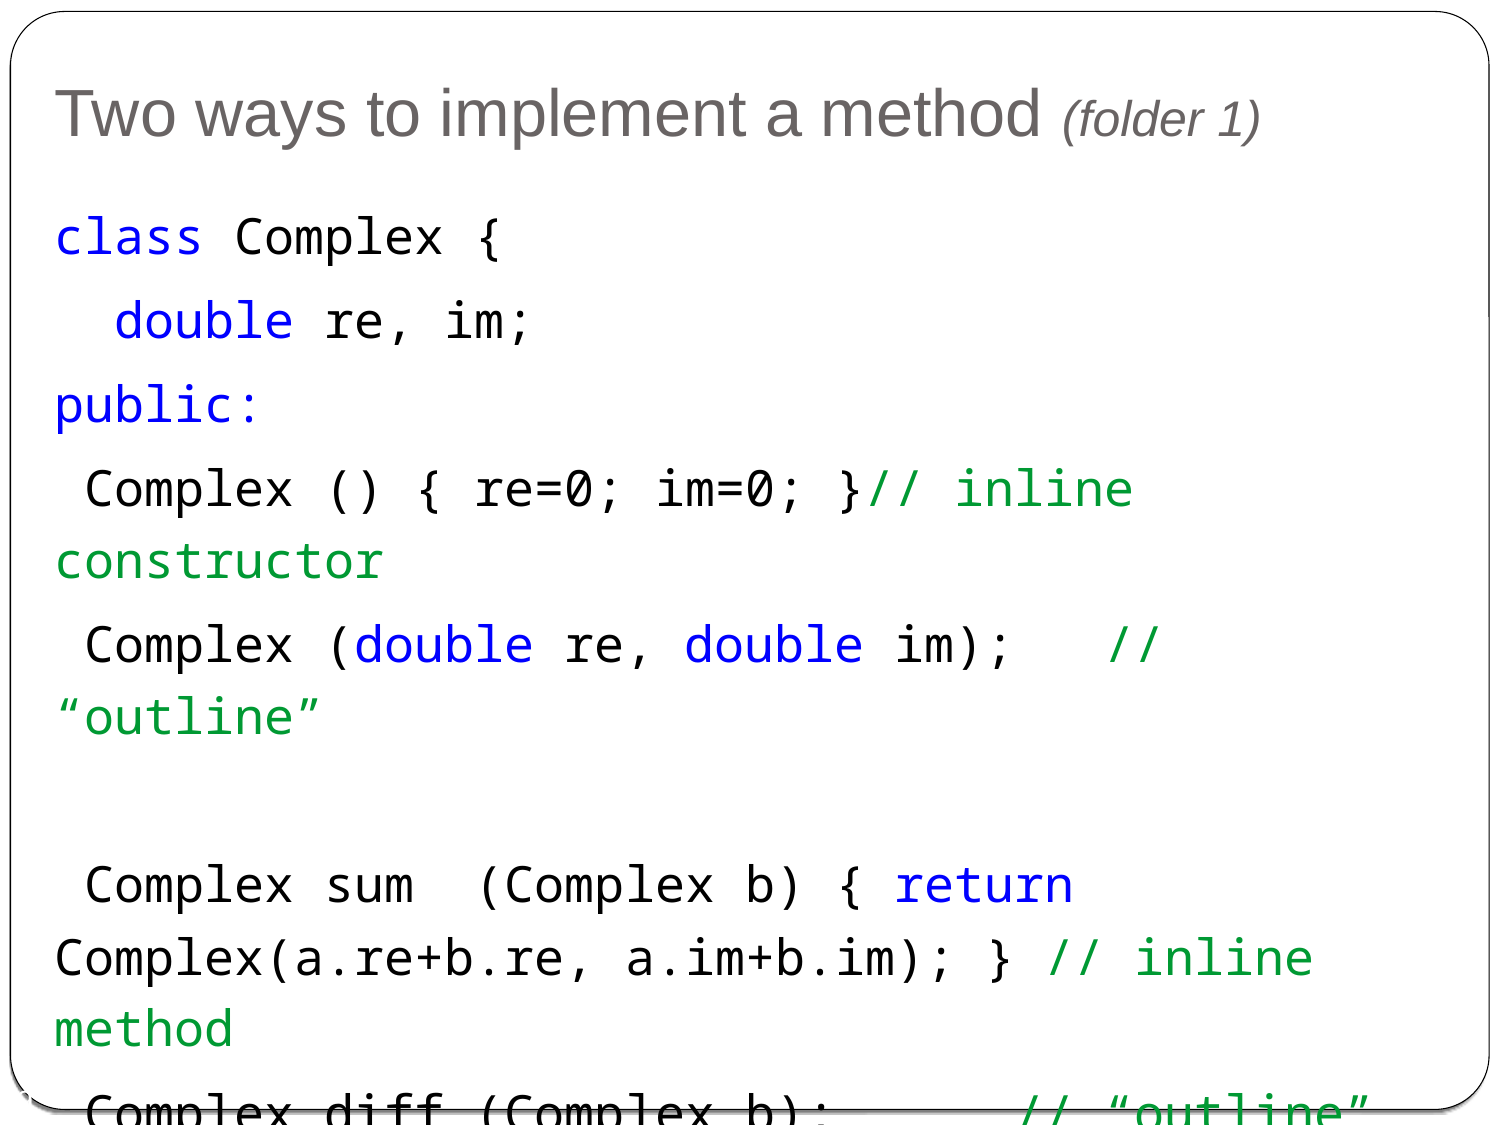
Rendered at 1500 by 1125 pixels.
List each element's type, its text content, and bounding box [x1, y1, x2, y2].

list class Complex { double re, im; public: Complex () { re=0; im=0; }// inline constructor Complex (double re, double im); // “outline” Complex sum (Complex b) { return Complex(a.re+b.re, a.im+b.im); } // inline method Complex diff (Complex b); // “outline” }; [40, 185, 1441, 1051]
slide_number <number> [0, 1074, 50, 1125]
title Two ways to implement a method (folder 1) [40, 75, 1441, 165]
